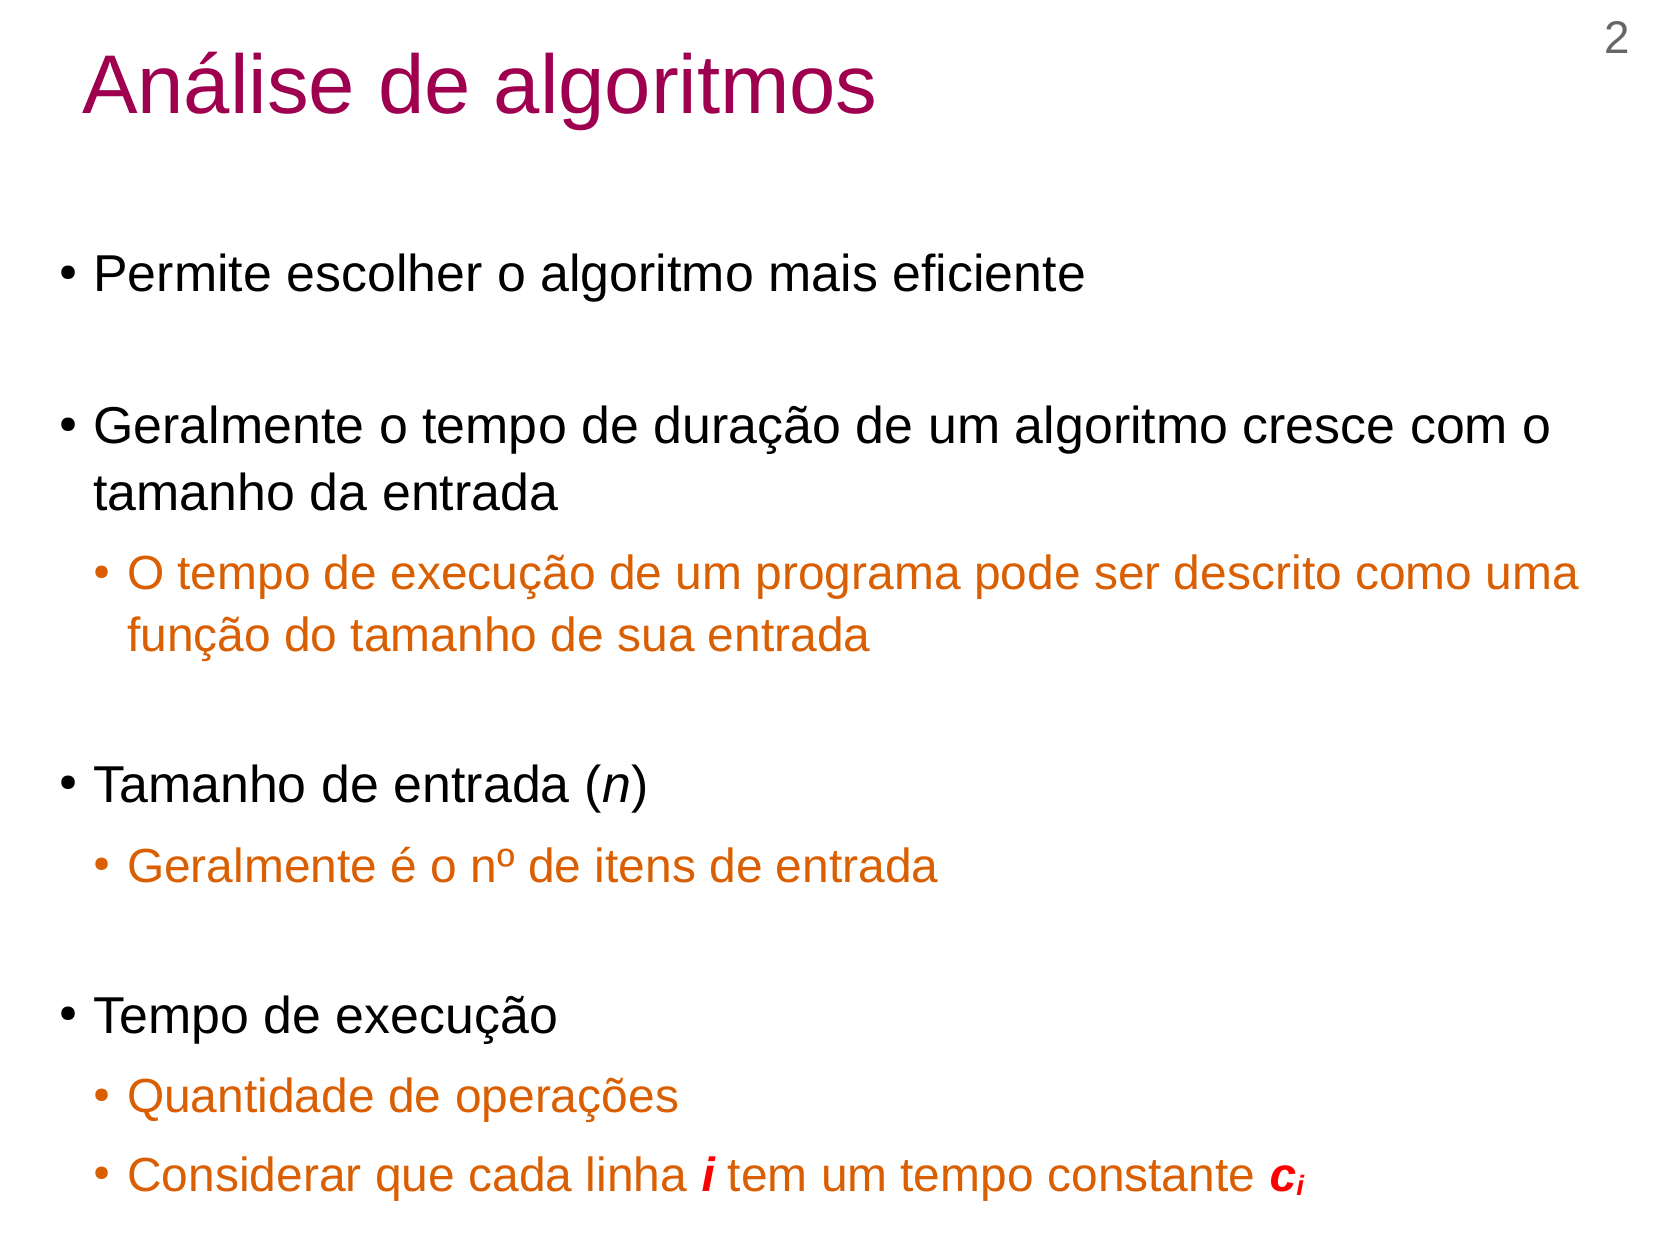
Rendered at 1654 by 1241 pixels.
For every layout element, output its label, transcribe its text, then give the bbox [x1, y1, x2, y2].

title Análise de algoritmos [59, 29, 1595, 148]
list Permite escolher o algoritmo mais eficiente Geralmente o tempo de duração de um algoritmo cresce com o tamanho da entrada O tempo de execução de um programa pode ser descrito como uma função do tamanho de sua entrada Tamanho de entrada (n) Geralmente é o nº de itens de entrada Tempo de execução Quantidade de operações Considerar que cada linha i tem um tempo constante ci [59, 236, 1595, 1211]
